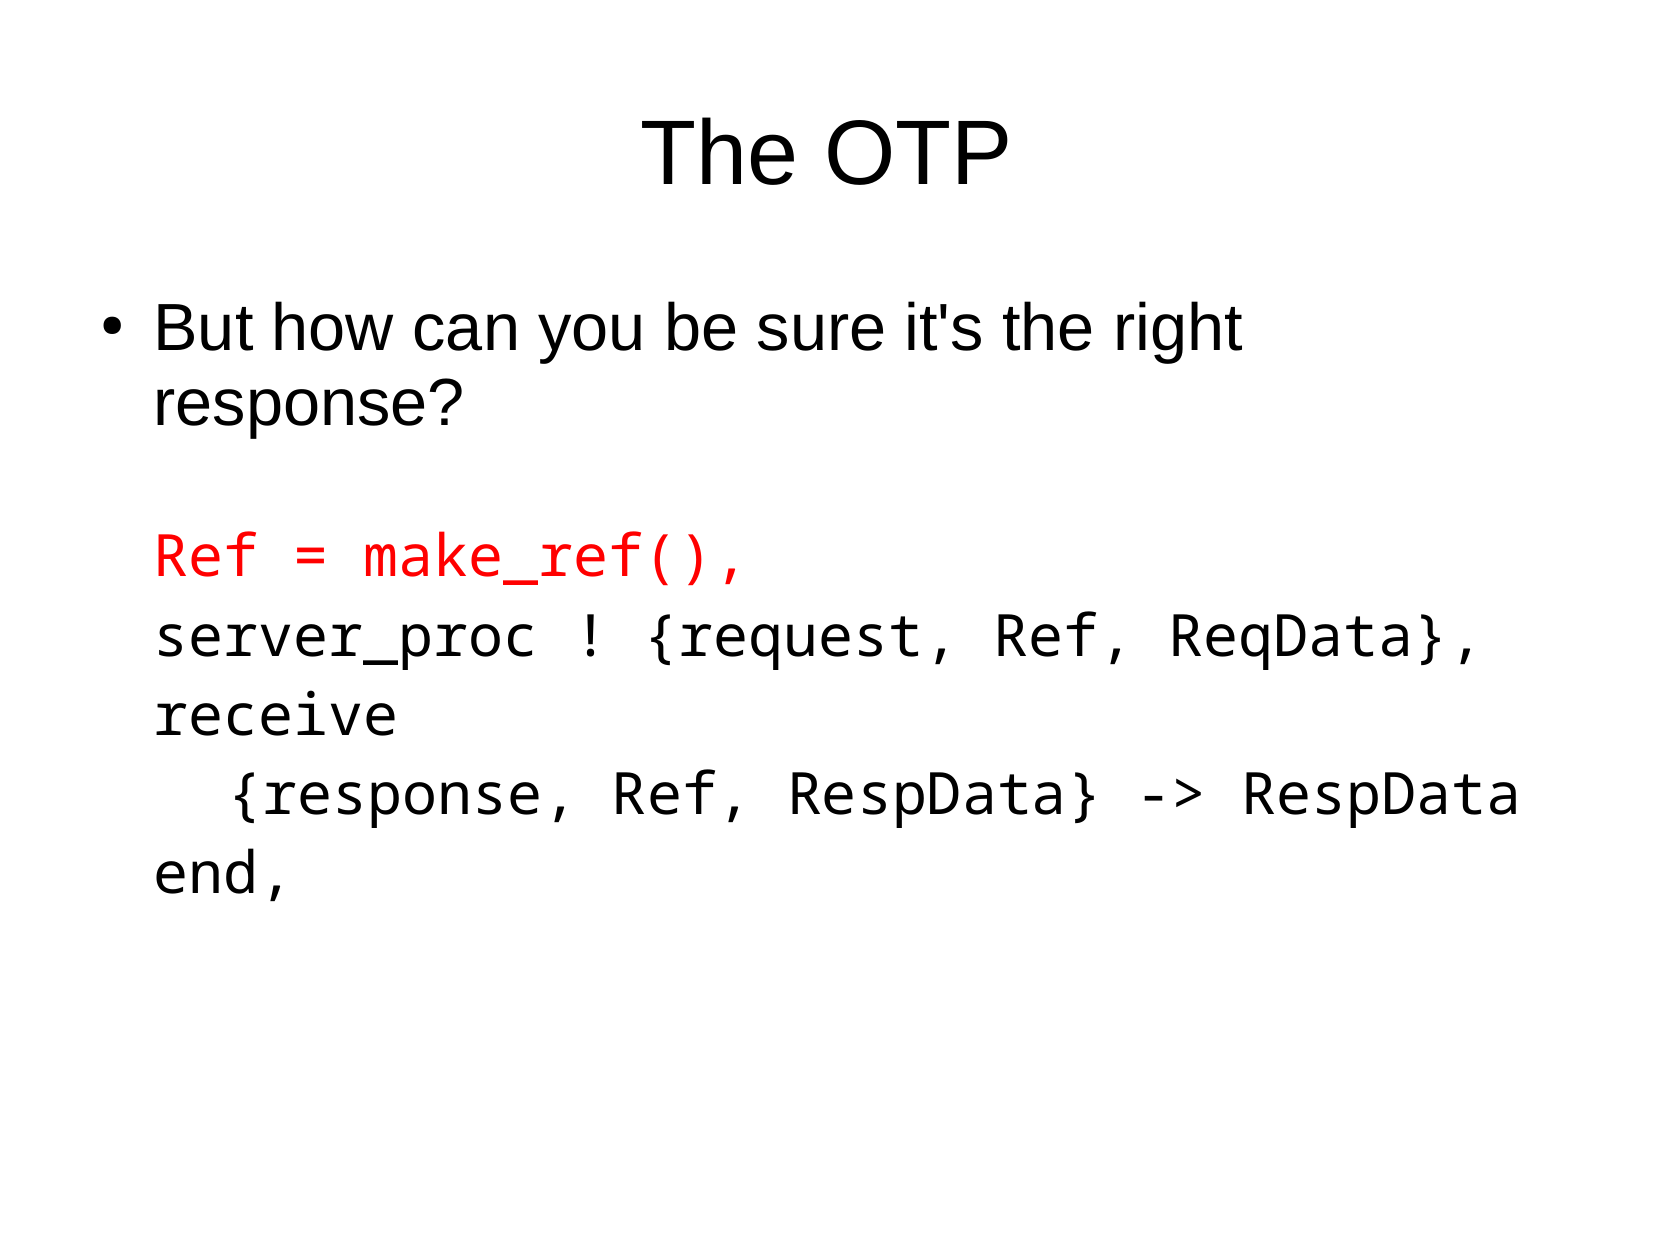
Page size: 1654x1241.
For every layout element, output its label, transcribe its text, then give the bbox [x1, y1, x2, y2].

list But how can you be sure it's the right response? Ref = make_ref(), server_proc ! {request, Ref, ReqData}, receive {response, Ref, RespData} -> RespData end, [82, 290, 1571, 1109]
title The OTP [82, 49, 1571, 257]
